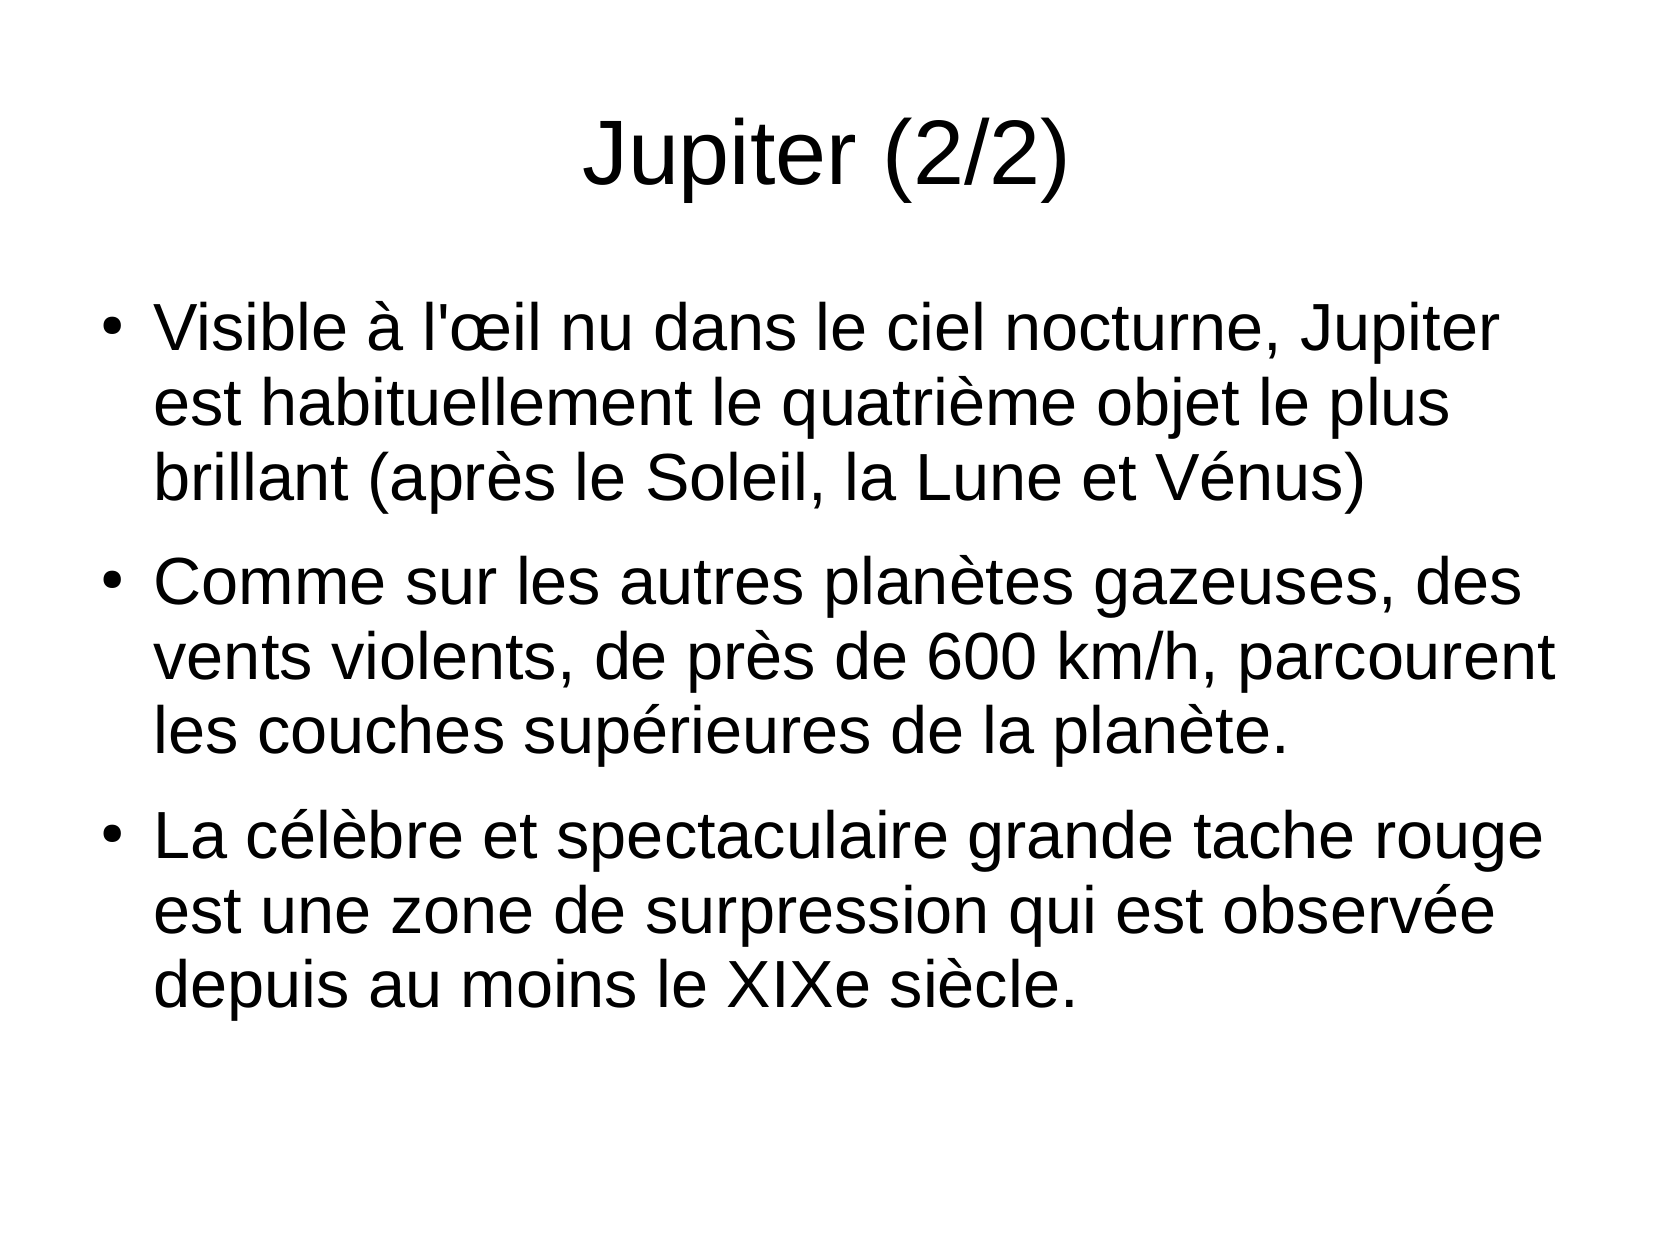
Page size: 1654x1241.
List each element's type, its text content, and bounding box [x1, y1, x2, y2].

list Visible à l'œil nu dans le ciel nocturne, Jupiter est habituellement le quatrième objet le plus brillant (après le Soleil, la Lune et Vénus) Comme sur les autres planètes gazeuses, des vents violents, de près de 600 km/h, parcourent les couches supérieures de la planète. La célèbre et spectaculaire grande tache rouge est une zone de surpression qui est observée depuis au moins le XIXe siècle. [82, 290, 1571, 1109]
title Jupiter (2/2) [82, 49, 1571, 257]
